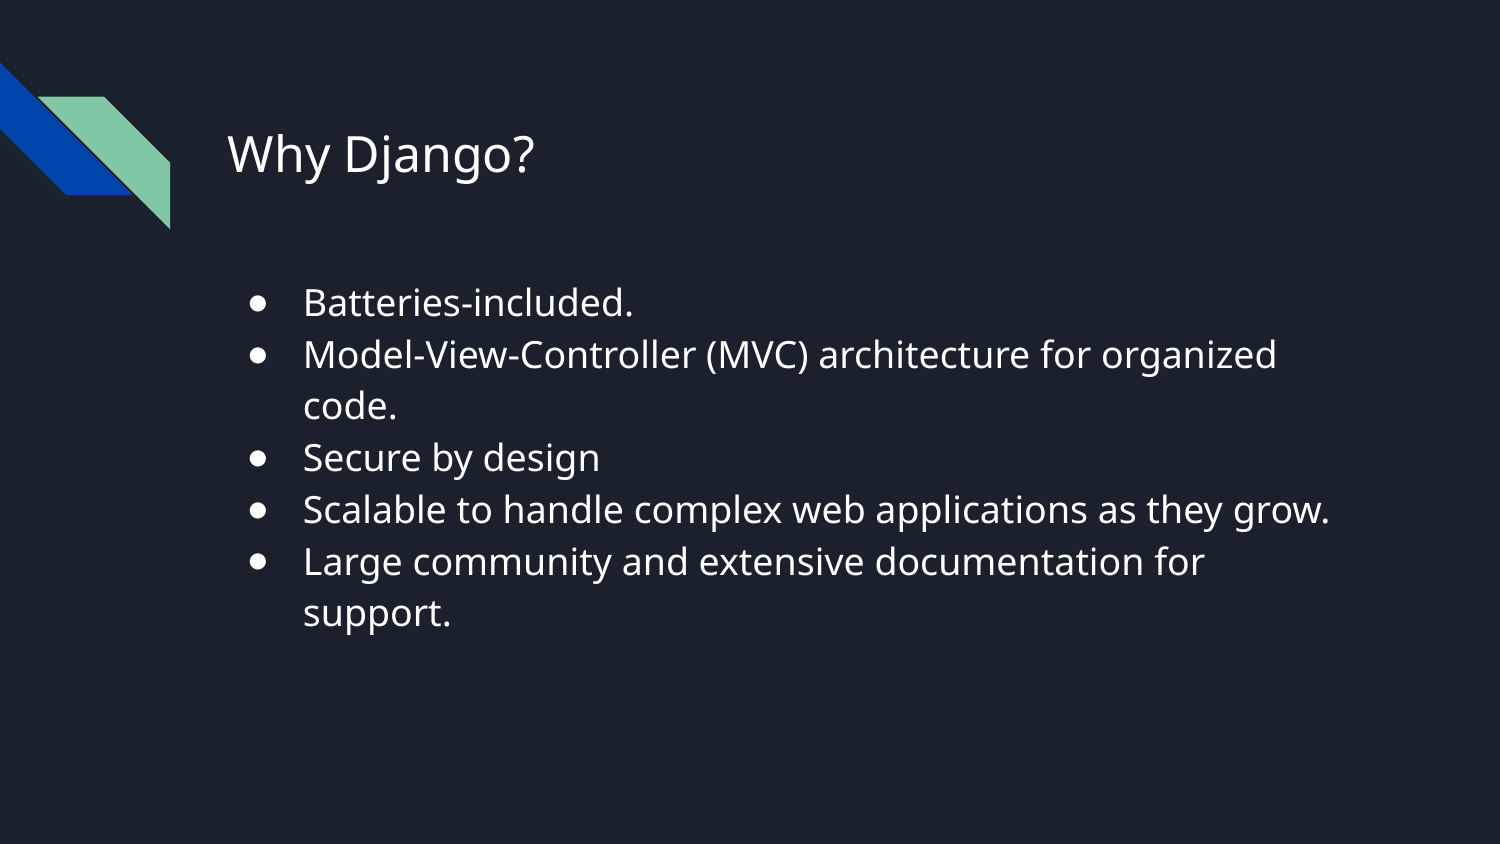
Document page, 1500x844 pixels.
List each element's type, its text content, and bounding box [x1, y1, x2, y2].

title Why Django? [212, 107, 1368, 257]
list Batteries-included. Model-View-Controller (MVC) architecture for organized code. Secure by design Scalable to handle complex web applications as they grow. Large community and extensive documentation for support. [212, 257, 1368, 766]
